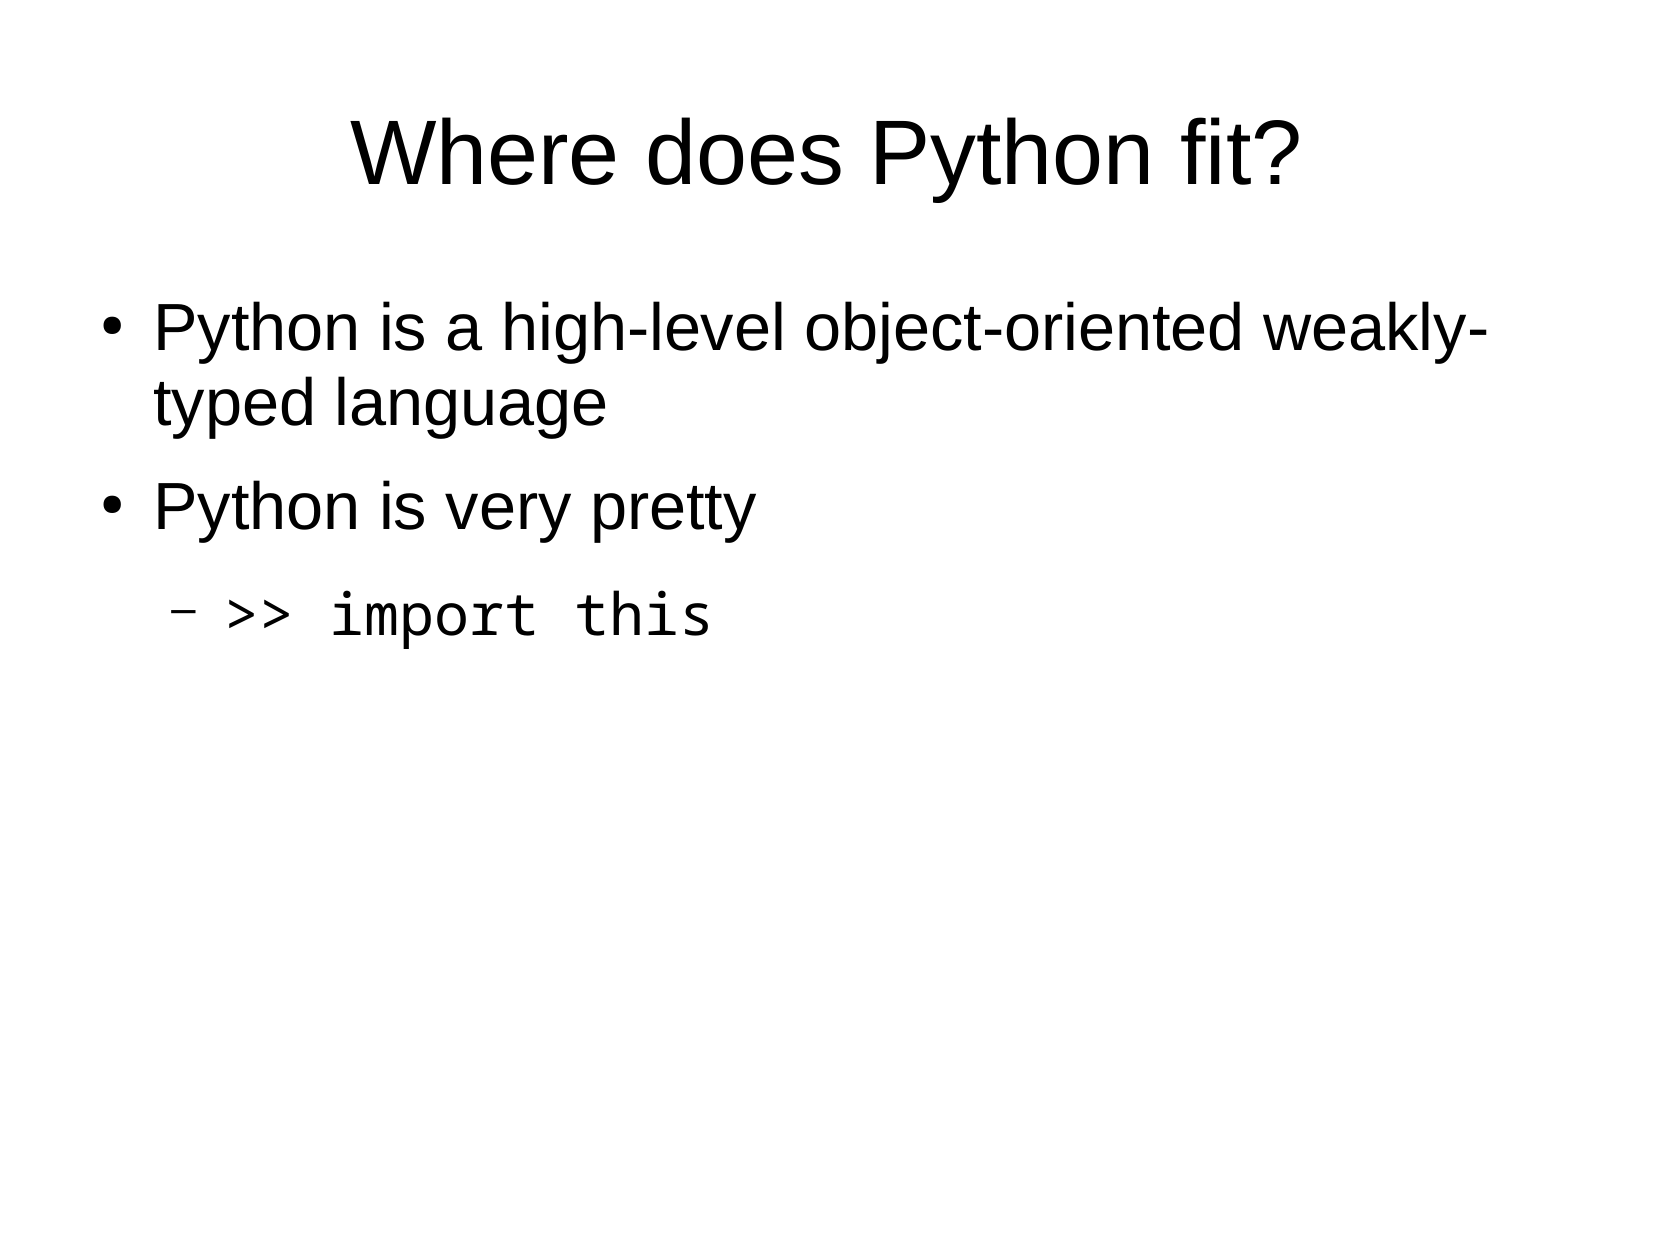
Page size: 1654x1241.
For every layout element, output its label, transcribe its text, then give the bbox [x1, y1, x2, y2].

title Where does Python fit? [82, 49, 1571, 257]
list Python is a high-level object-oriented weakly-typed language Python is very pretty >> import this [82, 290, 1538, 1010]
